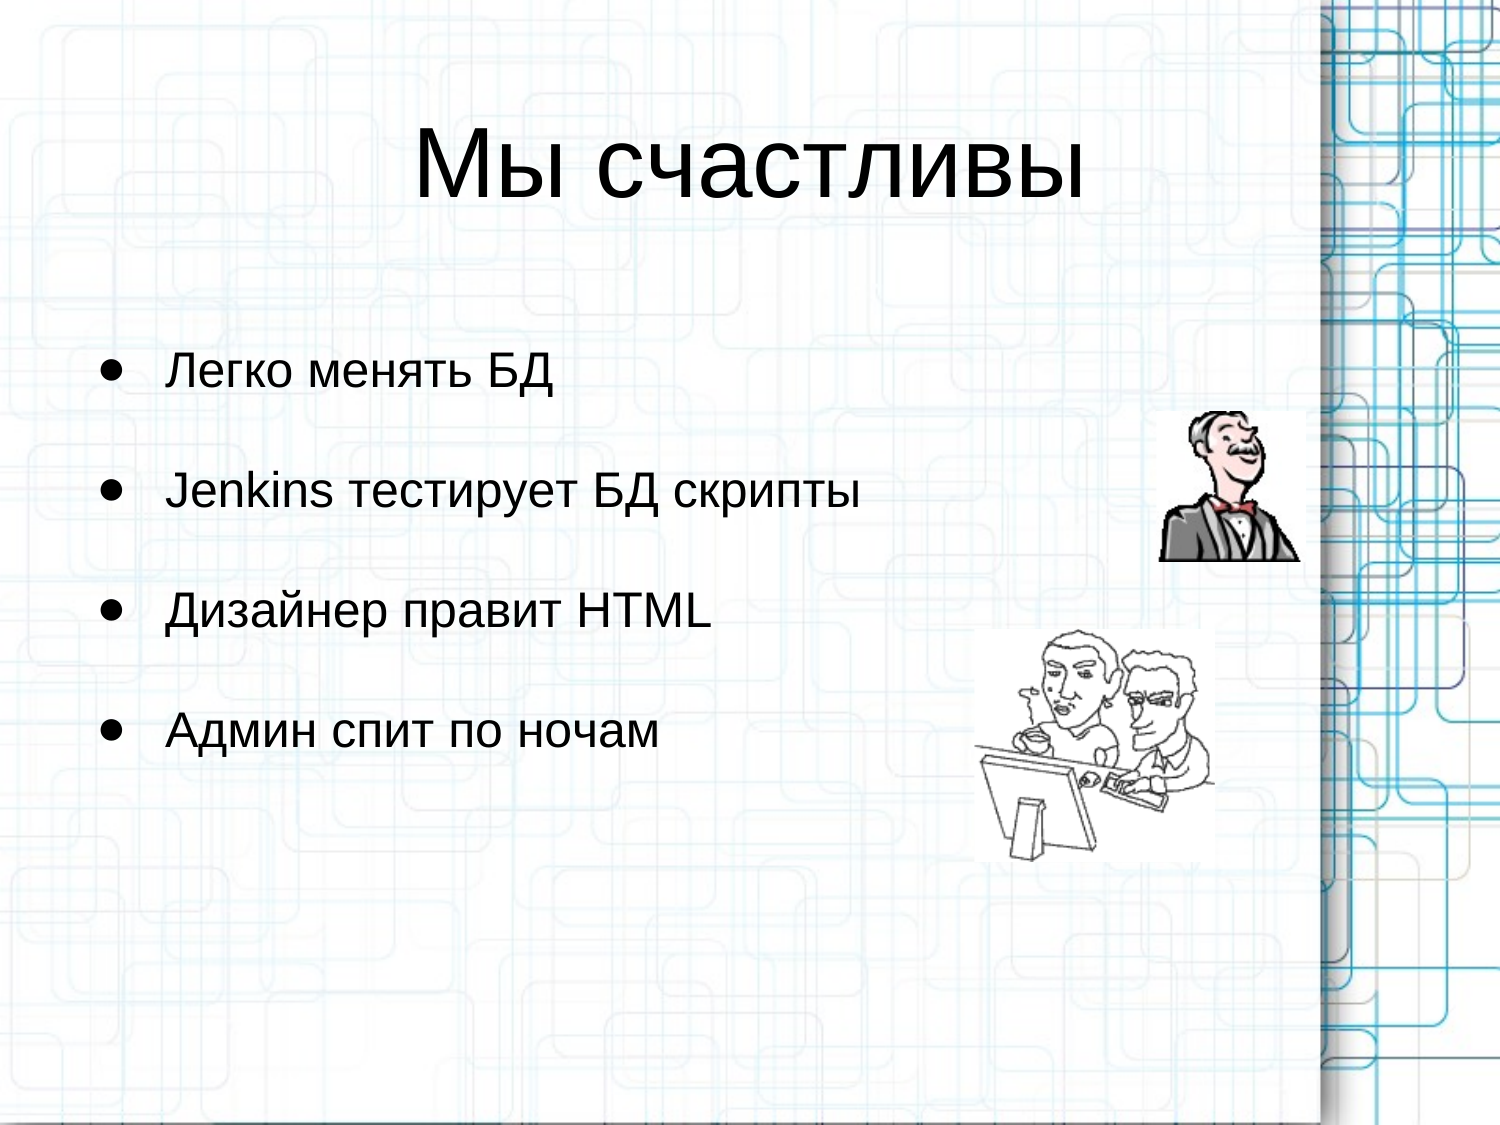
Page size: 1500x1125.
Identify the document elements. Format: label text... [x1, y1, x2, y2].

text_box [1156, 411, 1307, 562]
title Мы счастливы [75, 45, 1425, 233]
list Легко менять БД Jenkins тестирует БД скрипты Дизайнер правит HTML Админ спит по ночам [75, 262, 1425, 1078]
picture [0, 0, 1500, 1125]
text_box [974, 629, 1216, 862]
